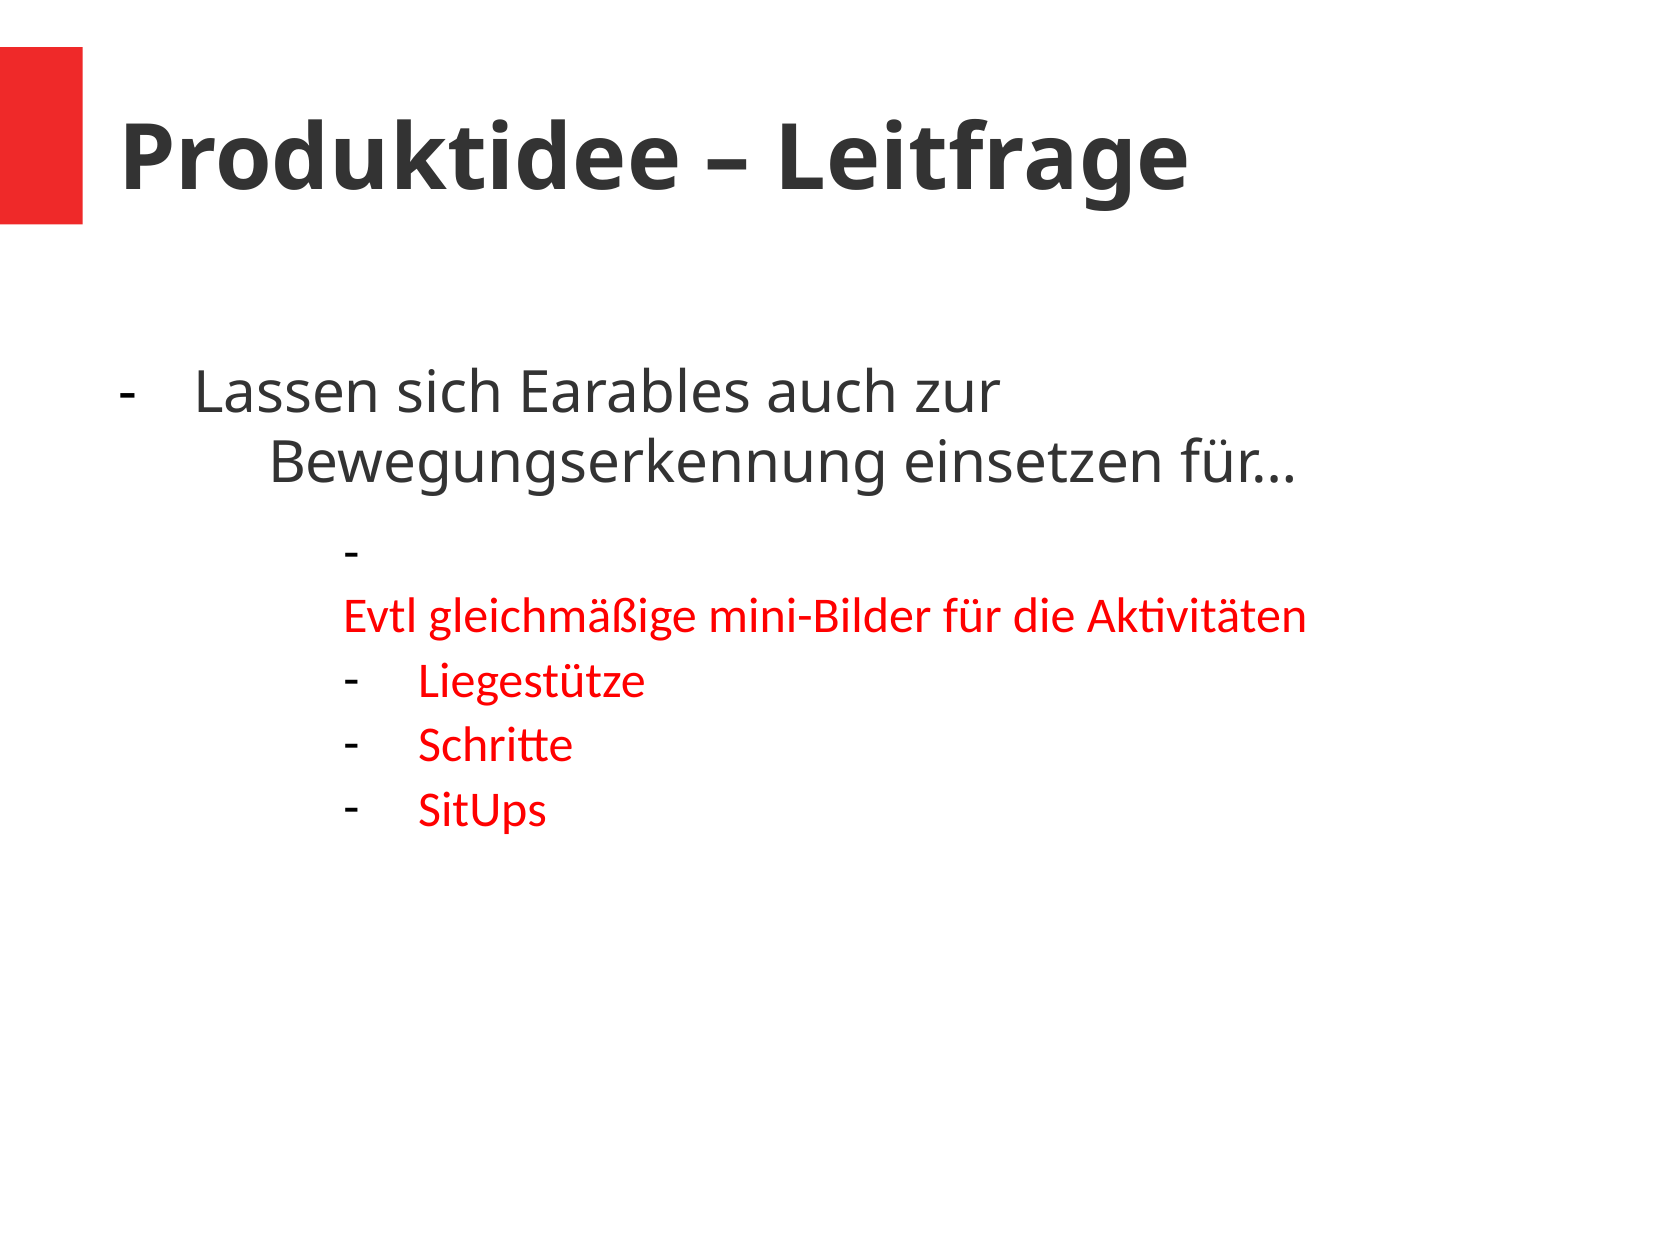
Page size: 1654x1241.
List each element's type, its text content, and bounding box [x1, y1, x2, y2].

list Lassen sich Earables auch zur Bewegungserkennung einsetzen für… Evtl gleichmäßige mini-Bilder für die Aktivitäten Liegestütze Schritte SitUps [118, 354, 1536, 1074]
title Produktidee – Leitfrage [118, 49, 1571, 257]
